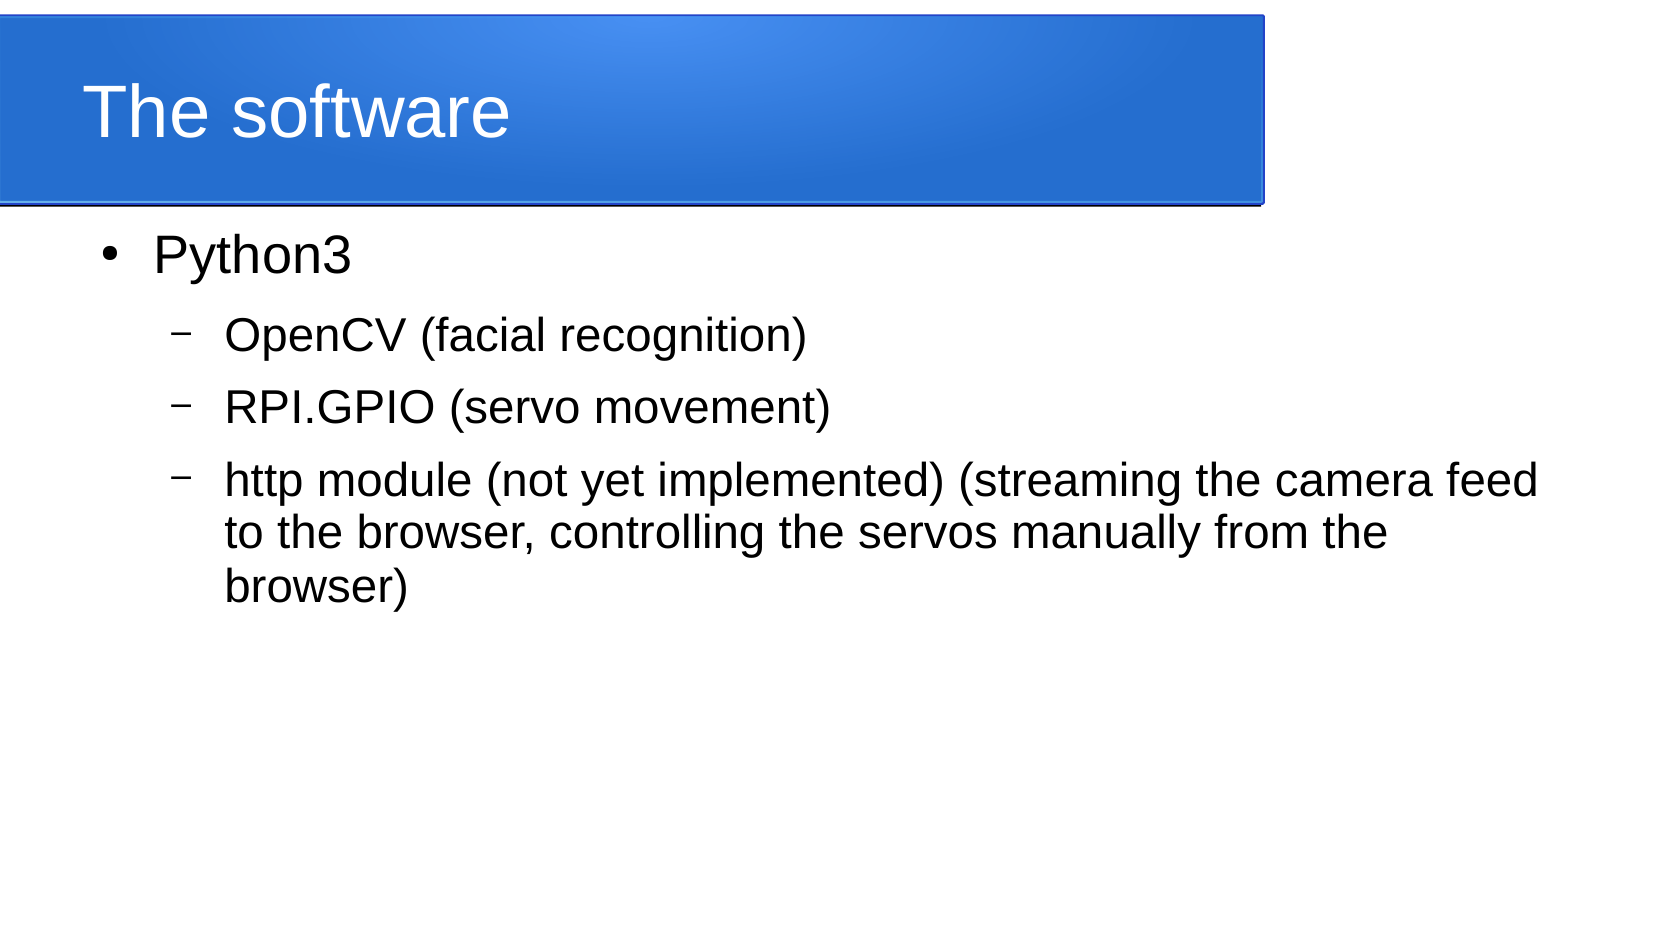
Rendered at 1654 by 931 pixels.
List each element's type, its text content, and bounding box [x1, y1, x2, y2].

title The software [82, 35, 1235, 189]
list Python3 OpenCV (facial recognition) RPI.GPIO (servo movement) http module (not yet implemented) (streaming the camera feed to the browser, controlling the servos manually from the browser) [82, 224, 1571, 764]
